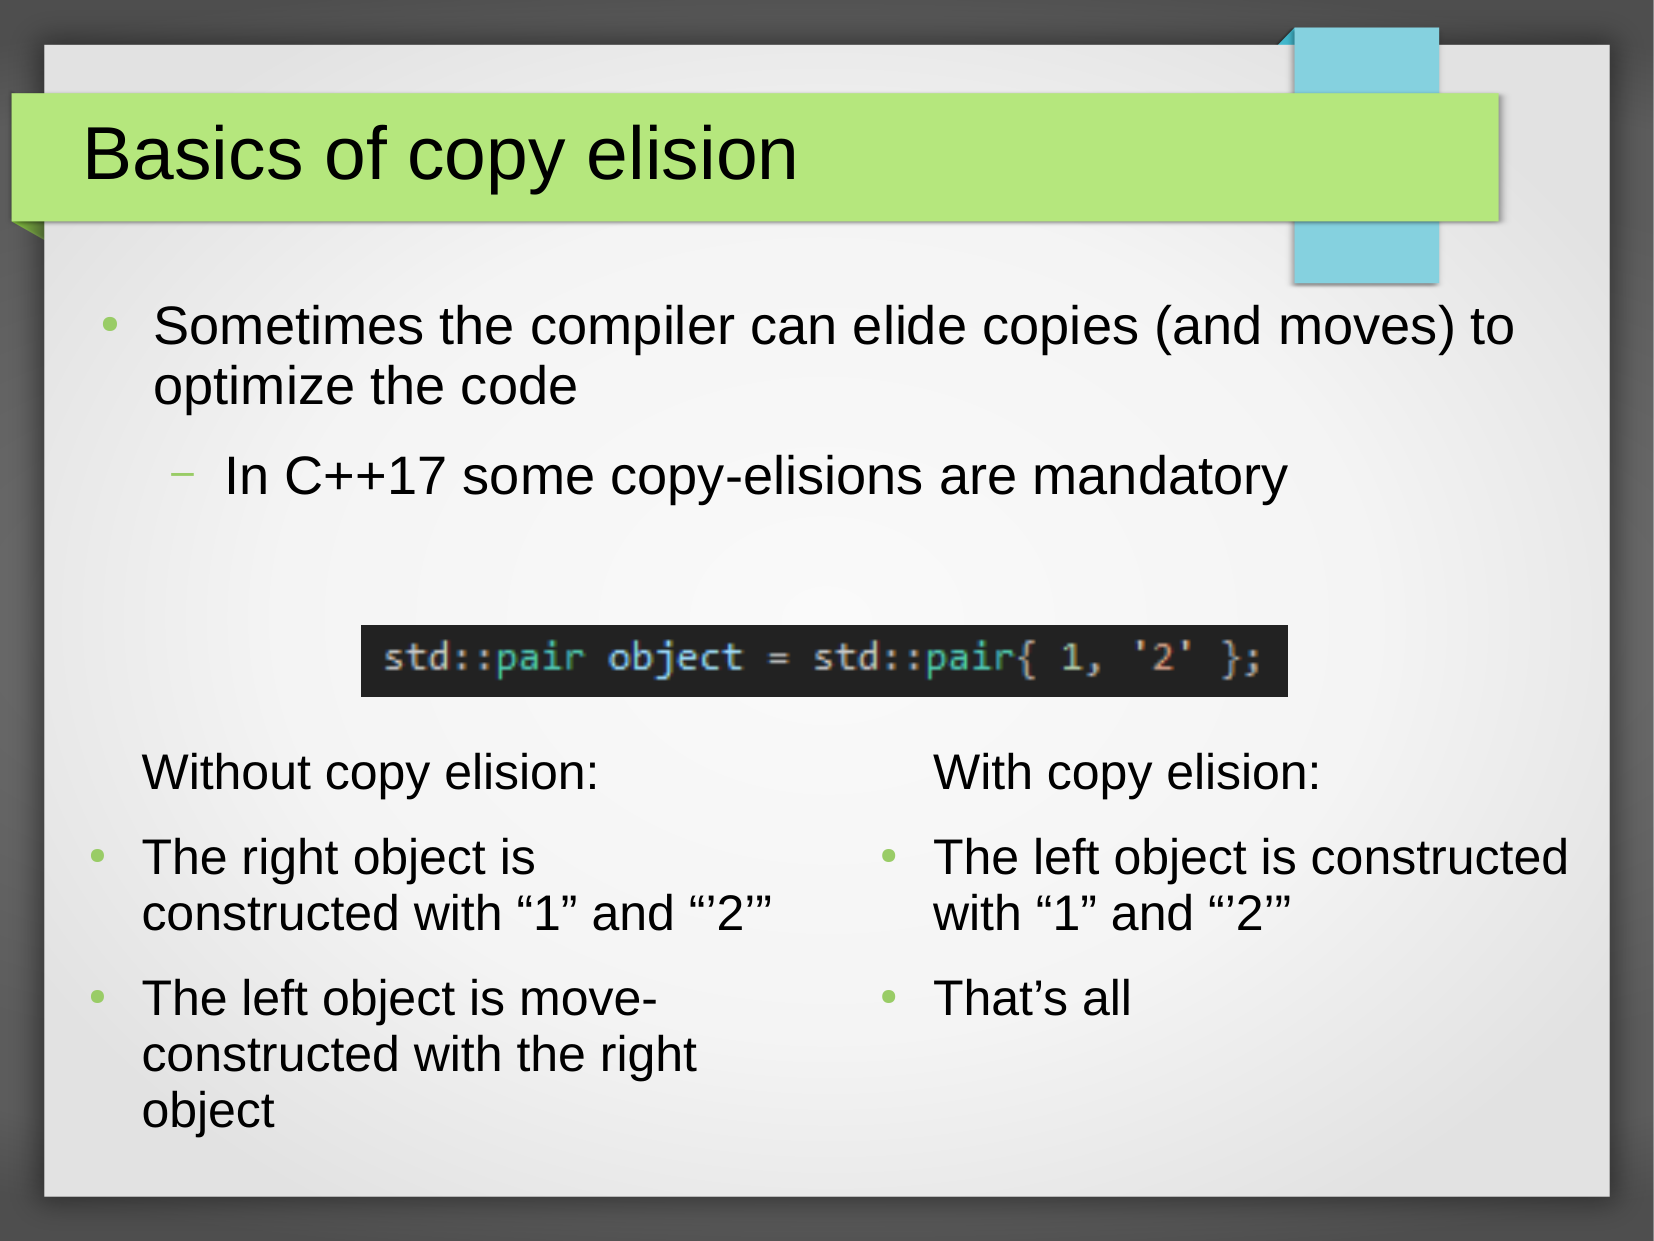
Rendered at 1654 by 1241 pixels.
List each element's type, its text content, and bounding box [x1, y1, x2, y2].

title Basics of copy elision [82, 94, 1264, 213]
picture [0, 0, 1654, 1241]
list Without copy elision: The right object is constructed with “1” and “’2’” The left object is move-constructed with the right object [70, 744, 792, 1170]
list Sometimes the compiler can elide copies (and moves) to optimize the code In C++17 some copy-elisions are mandatory [82, 295, 1571, 520]
list With copy elision: The left object is constructed with “1” and “’2’” That’s all [862, 744, 1583, 1146]
